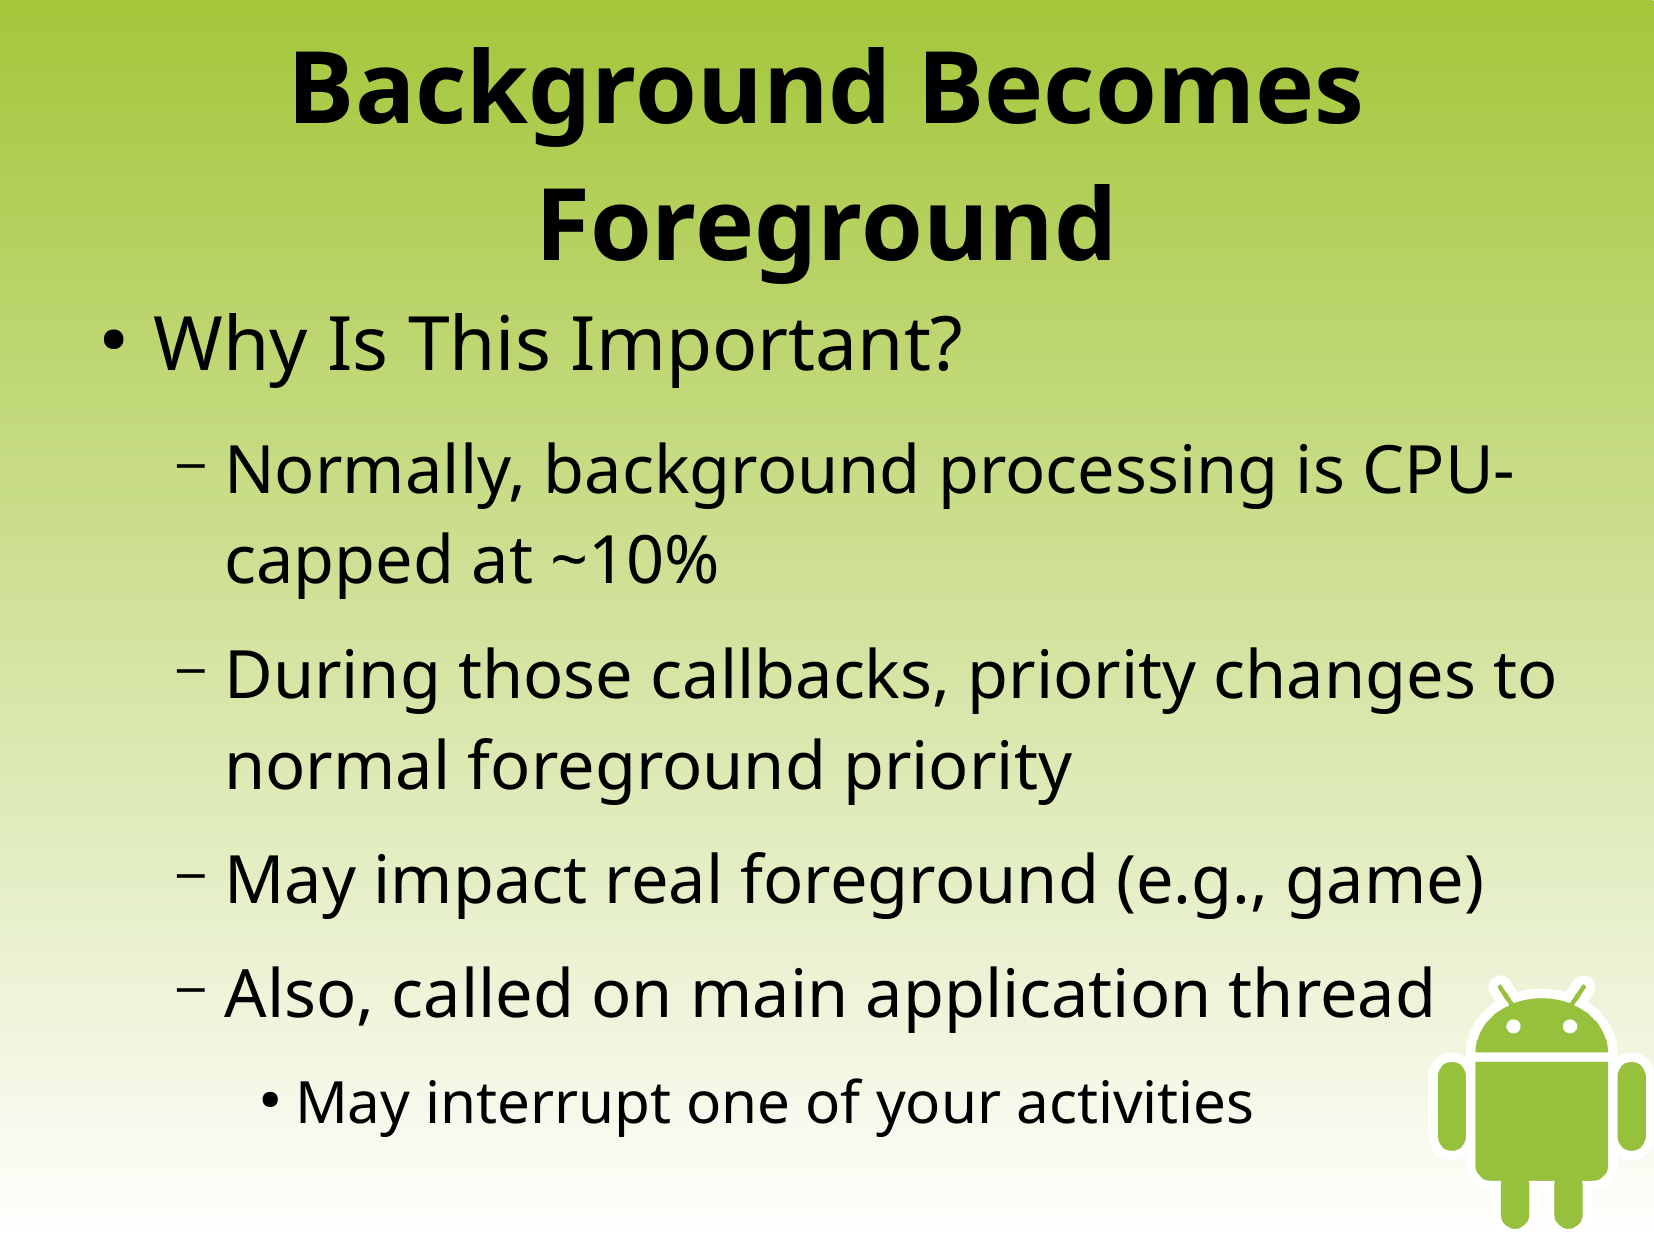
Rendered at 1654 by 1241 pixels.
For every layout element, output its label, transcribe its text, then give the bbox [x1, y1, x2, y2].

picture [1428, 975, 1654, 1238]
title Background Becomes Foreground [82, 56, 1571, 250]
list Why Is This Important? Normally, background processing is CPU-capped at ~10% During those callbacks, priority changes to normal foreground priority May impact real foreground (e.g., game) Also, called on main application thread May interrupt one of your activities [82, 290, 1571, 1094]
